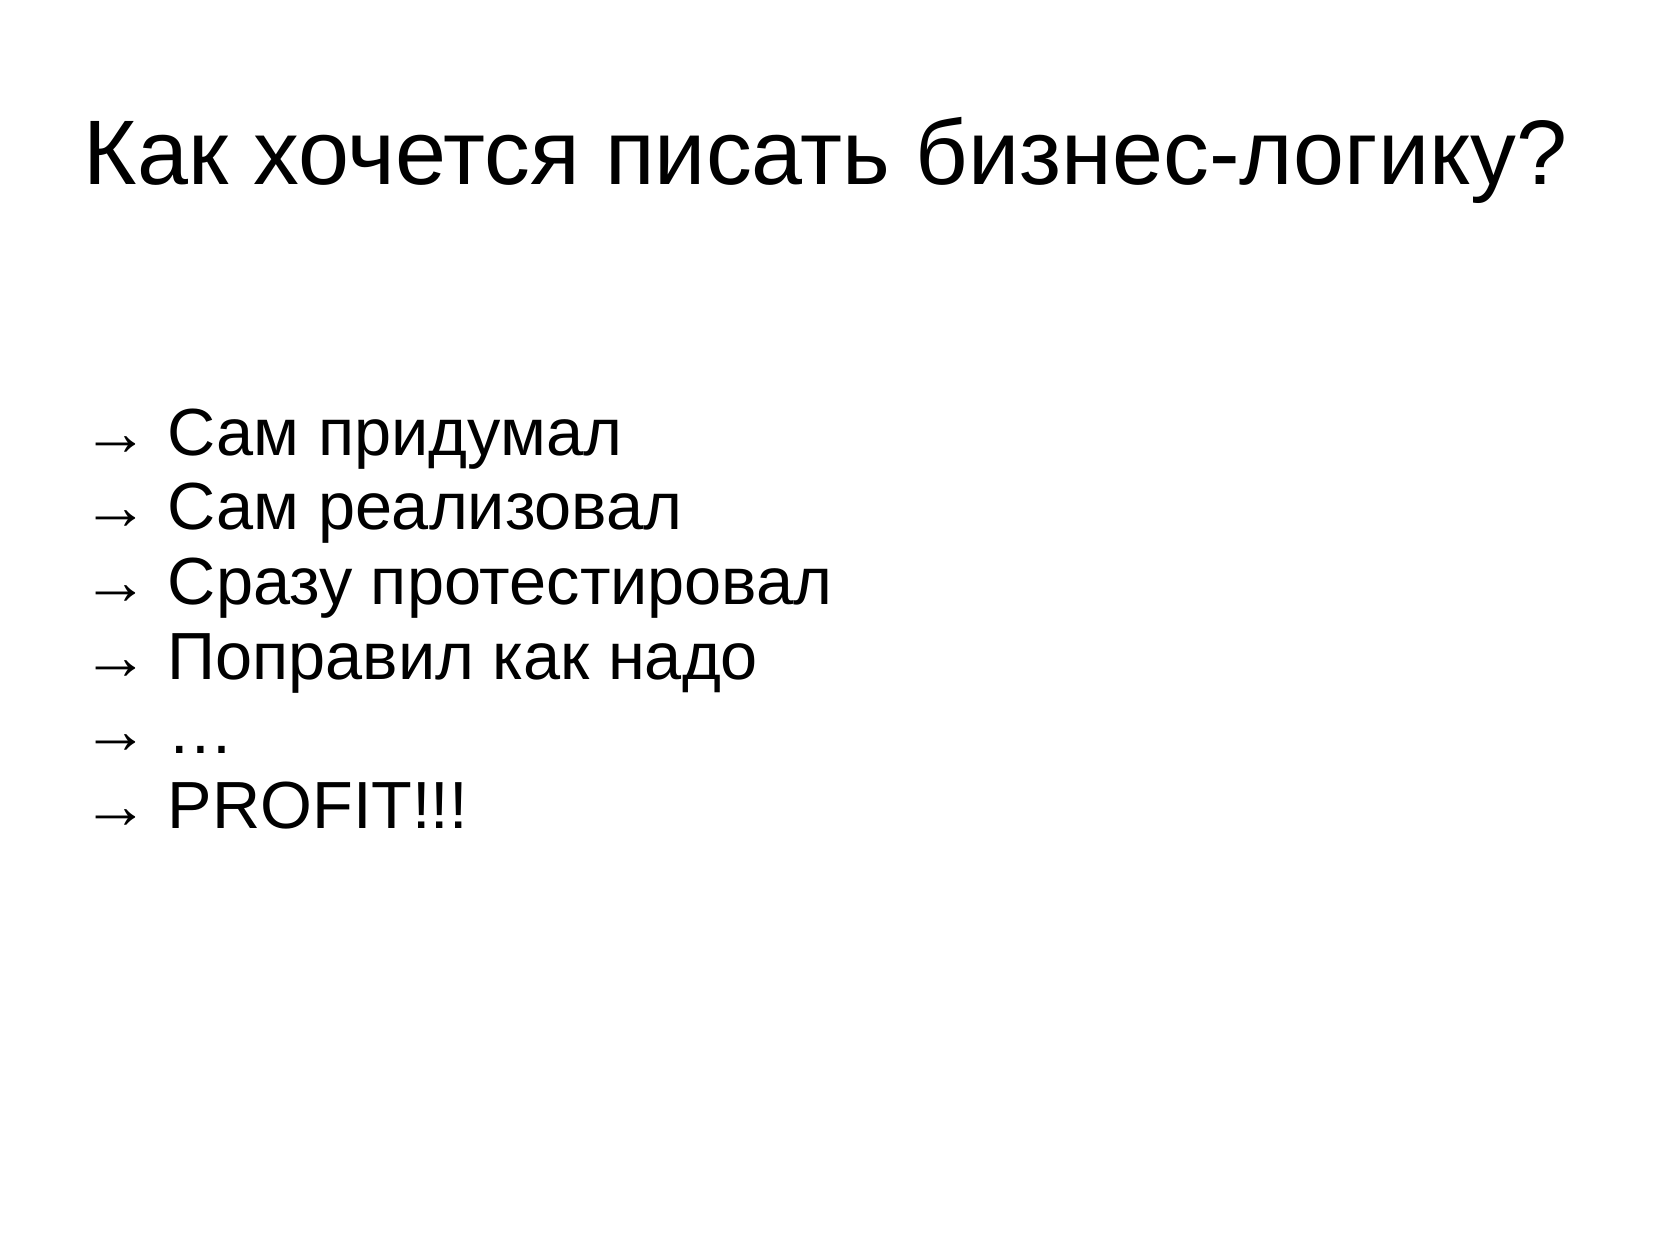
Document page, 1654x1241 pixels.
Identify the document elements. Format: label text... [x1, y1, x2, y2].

list → Сам придумал → Сам реализовал → Сразу протестировал → Поправил как надо → … → PROFIT!!! [82, 290, 1571, 1109]
title Как хочется писать бизнес-логику? [82, 49, 1571, 257]
